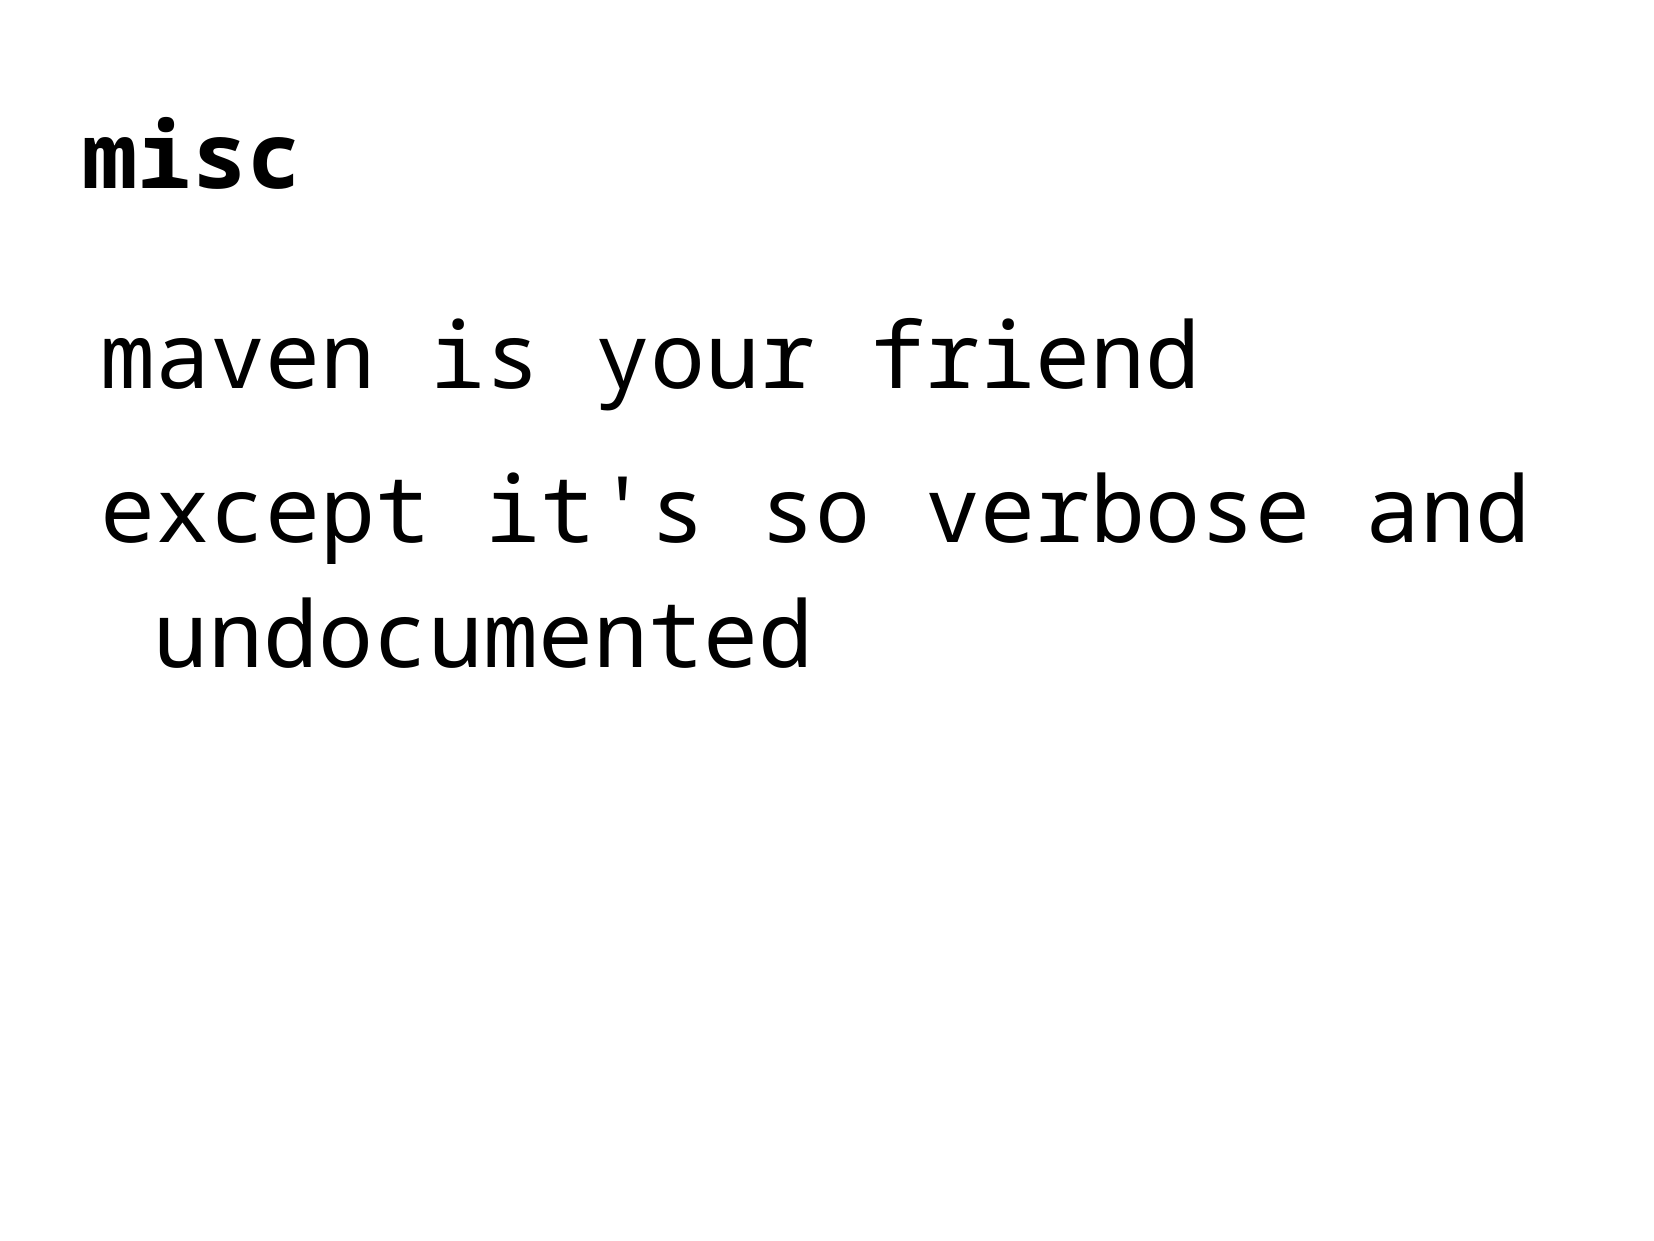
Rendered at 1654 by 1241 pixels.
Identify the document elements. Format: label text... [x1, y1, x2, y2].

title misc [82, 49, 1571, 257]
list maven is your friend except it's so verbose and undocumented [82, 290, 1571, 1094]
